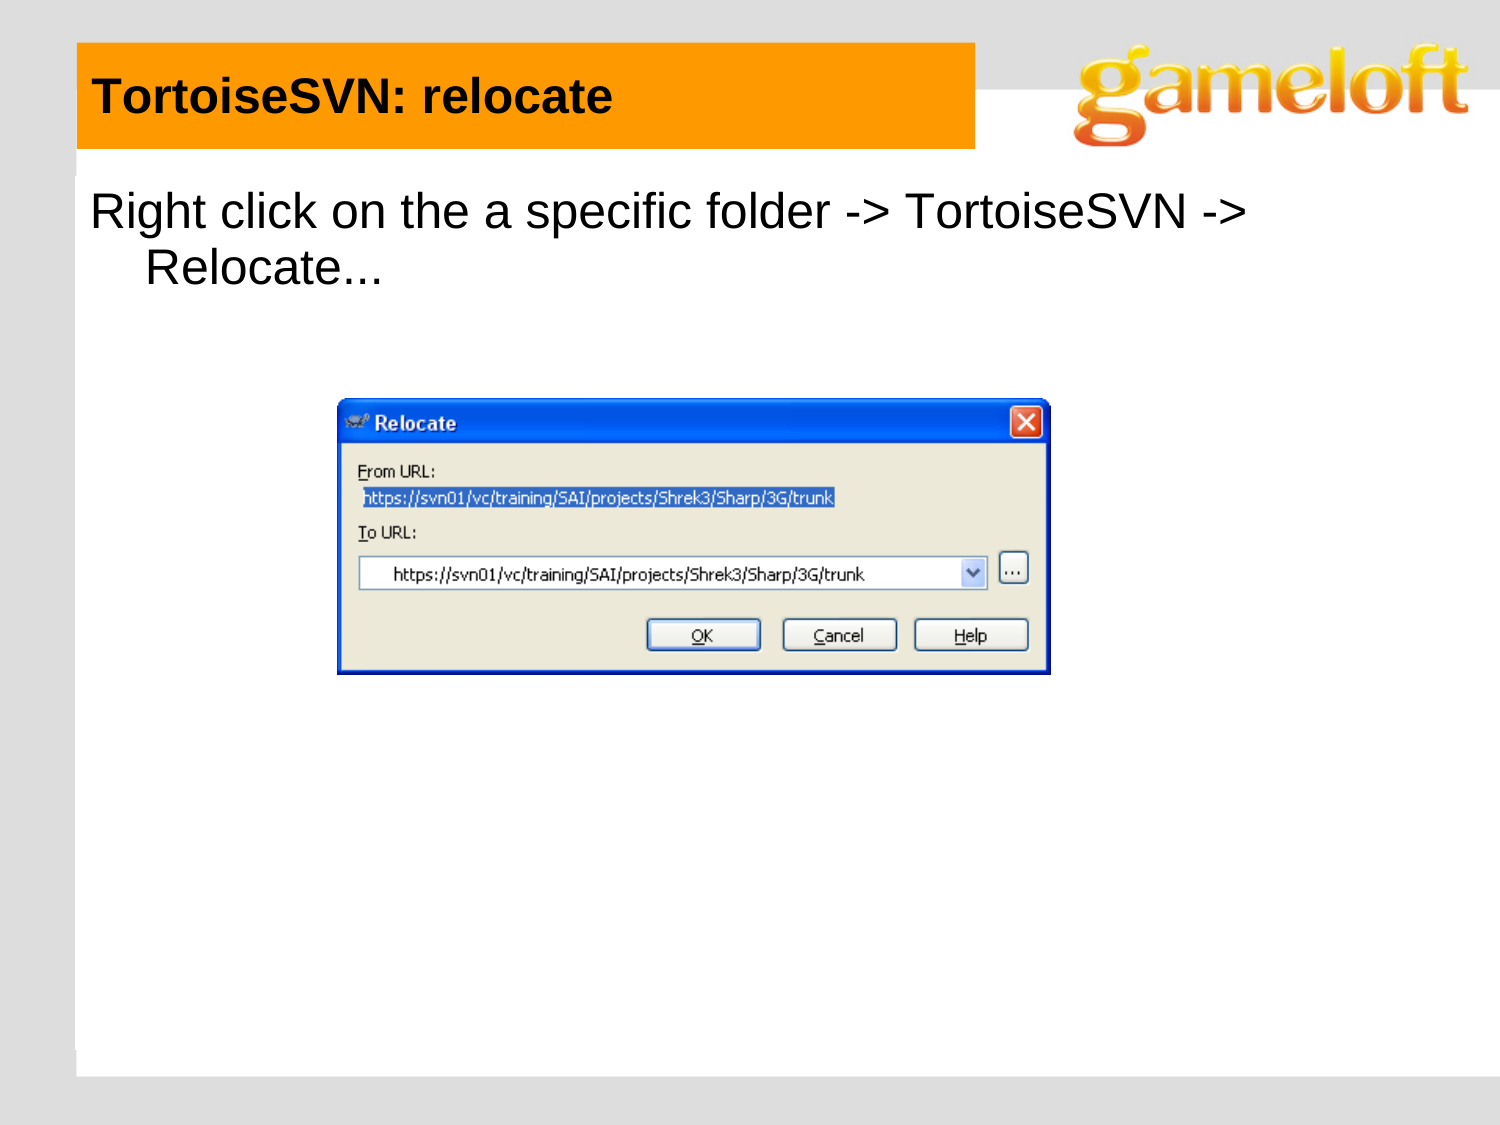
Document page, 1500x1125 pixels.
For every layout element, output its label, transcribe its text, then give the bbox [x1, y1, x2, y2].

text_box Right click on the a specific folder -> TortoiseSVN -> Relocate... [75, 175, 1471, 1051]
text_box TortoiseSVN: relocate [76, 42, 976, 149]
picture [0, 0, 1500, 1125]
